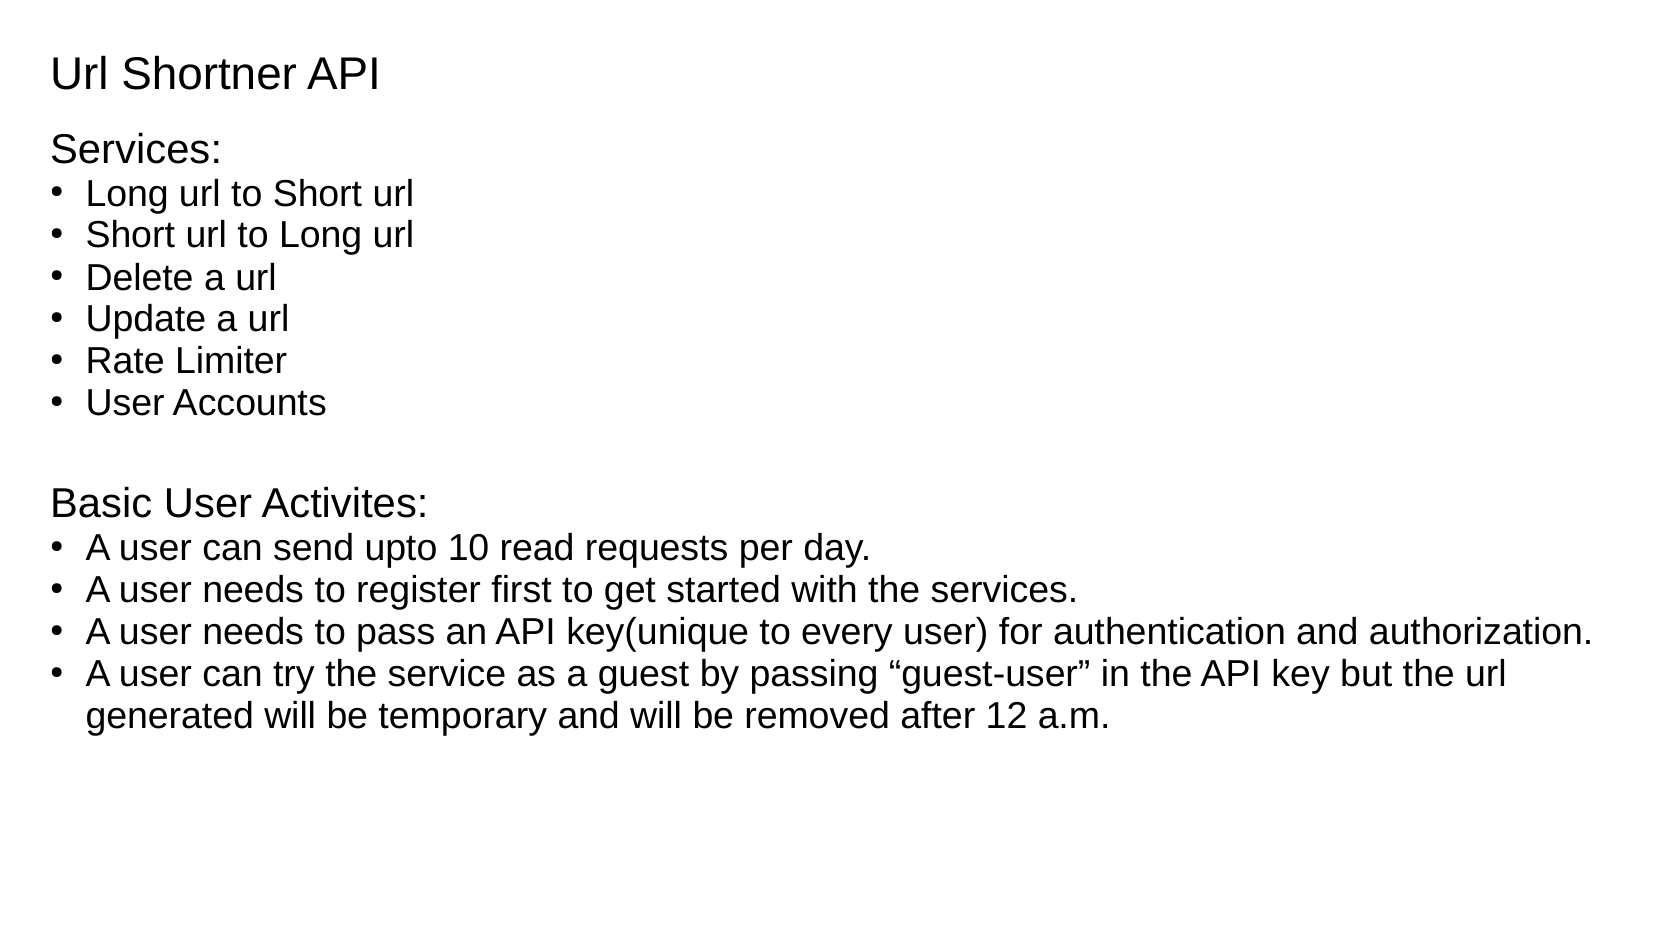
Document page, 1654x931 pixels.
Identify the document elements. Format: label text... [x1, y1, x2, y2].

text_box Url Shortner API [35, 40, 1619, 107]
text_box Basic User Activites: A user can send upto 10 read requests per day. A user needs to register first to get started with the services. A user needs to pass an API key(unique to every user) for authentication and authorization. A user can try the service as a guest by passing “guest-user” in the API key but the url generated will be temporary and will be removed after 12 a.m. [35, 472, 1619, 744]
text_box Services: Long url to Short url Short url to Long url Delete a url Update a url Rate Limiter User Accounts [35, 118, 1619, 432]
